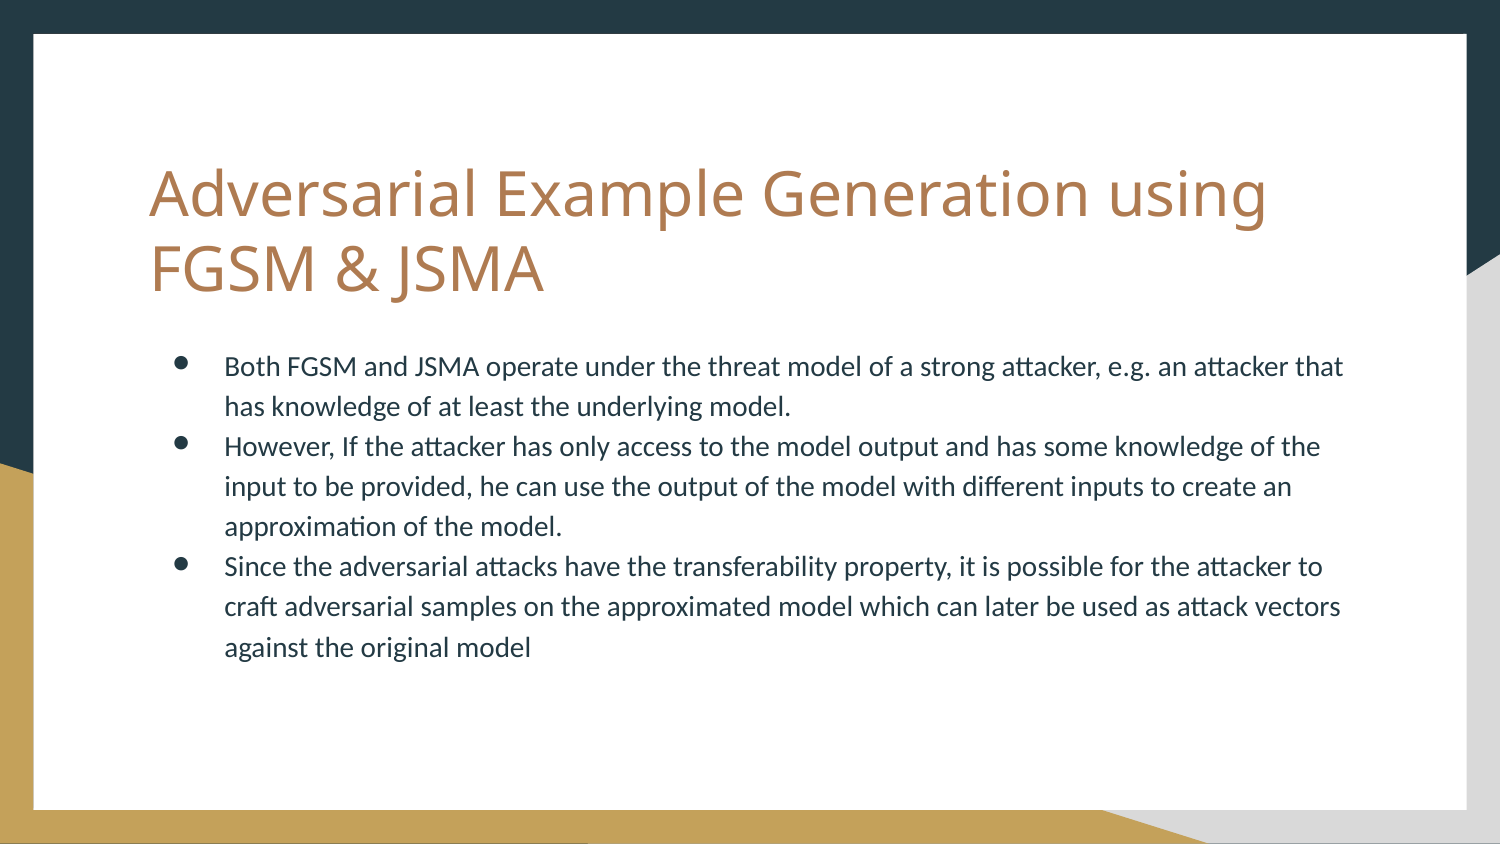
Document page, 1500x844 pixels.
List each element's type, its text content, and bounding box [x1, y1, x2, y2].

list Both FGSM and JSMA operate under the threat model of a strong attacker, e.g. an attacker that has knowledge of at least the underlying model. However, If the attacker has only access to the model output and has some knowledge of the input to be provided, he can use the output of the model with different inputs to create an approximation of the model. Since the adversarial attacks have the transferability property, it is possible for the attacker to craft adversarial samples on the approximated model which can later be used as attack vectors against the original model [134, 326, 1366, 729]
title Adversarial Example Generation using FGSM & JSMA [134, 138, 1366, 296]
